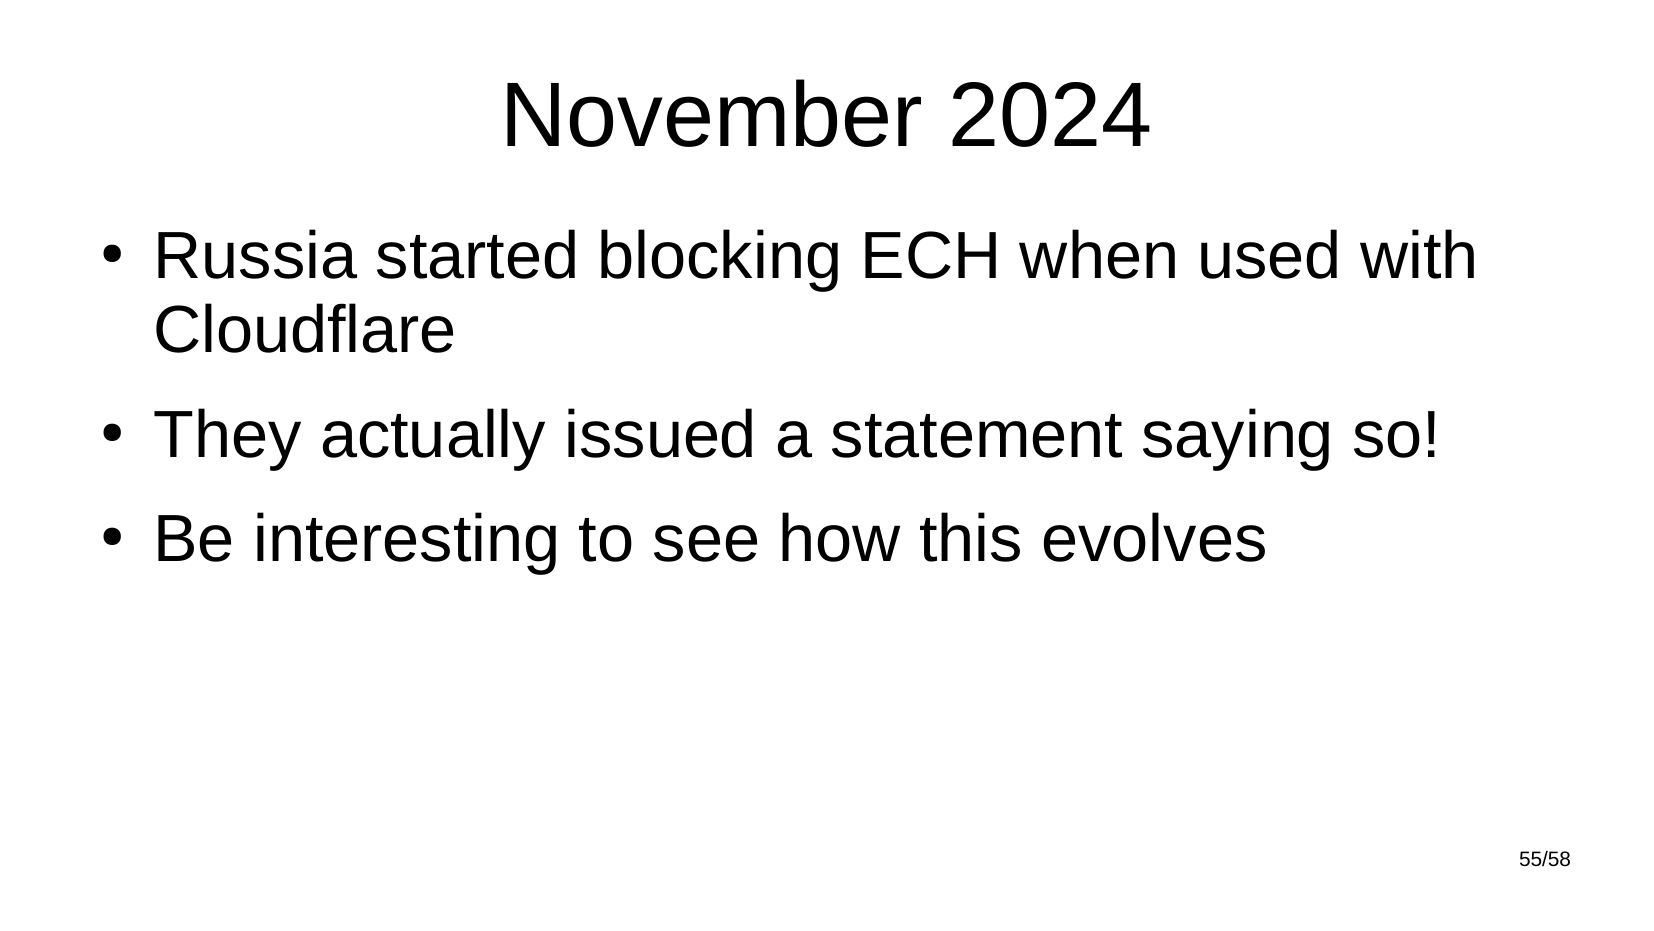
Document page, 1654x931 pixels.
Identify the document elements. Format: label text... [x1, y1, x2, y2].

list Russia started blocking ECH when used with Cloudflare They actually issued a statement saying so! Be interesting to see how this evolves [82, 217, 1571, 758]
title November 2024 [82, 37, 1571, 193]
